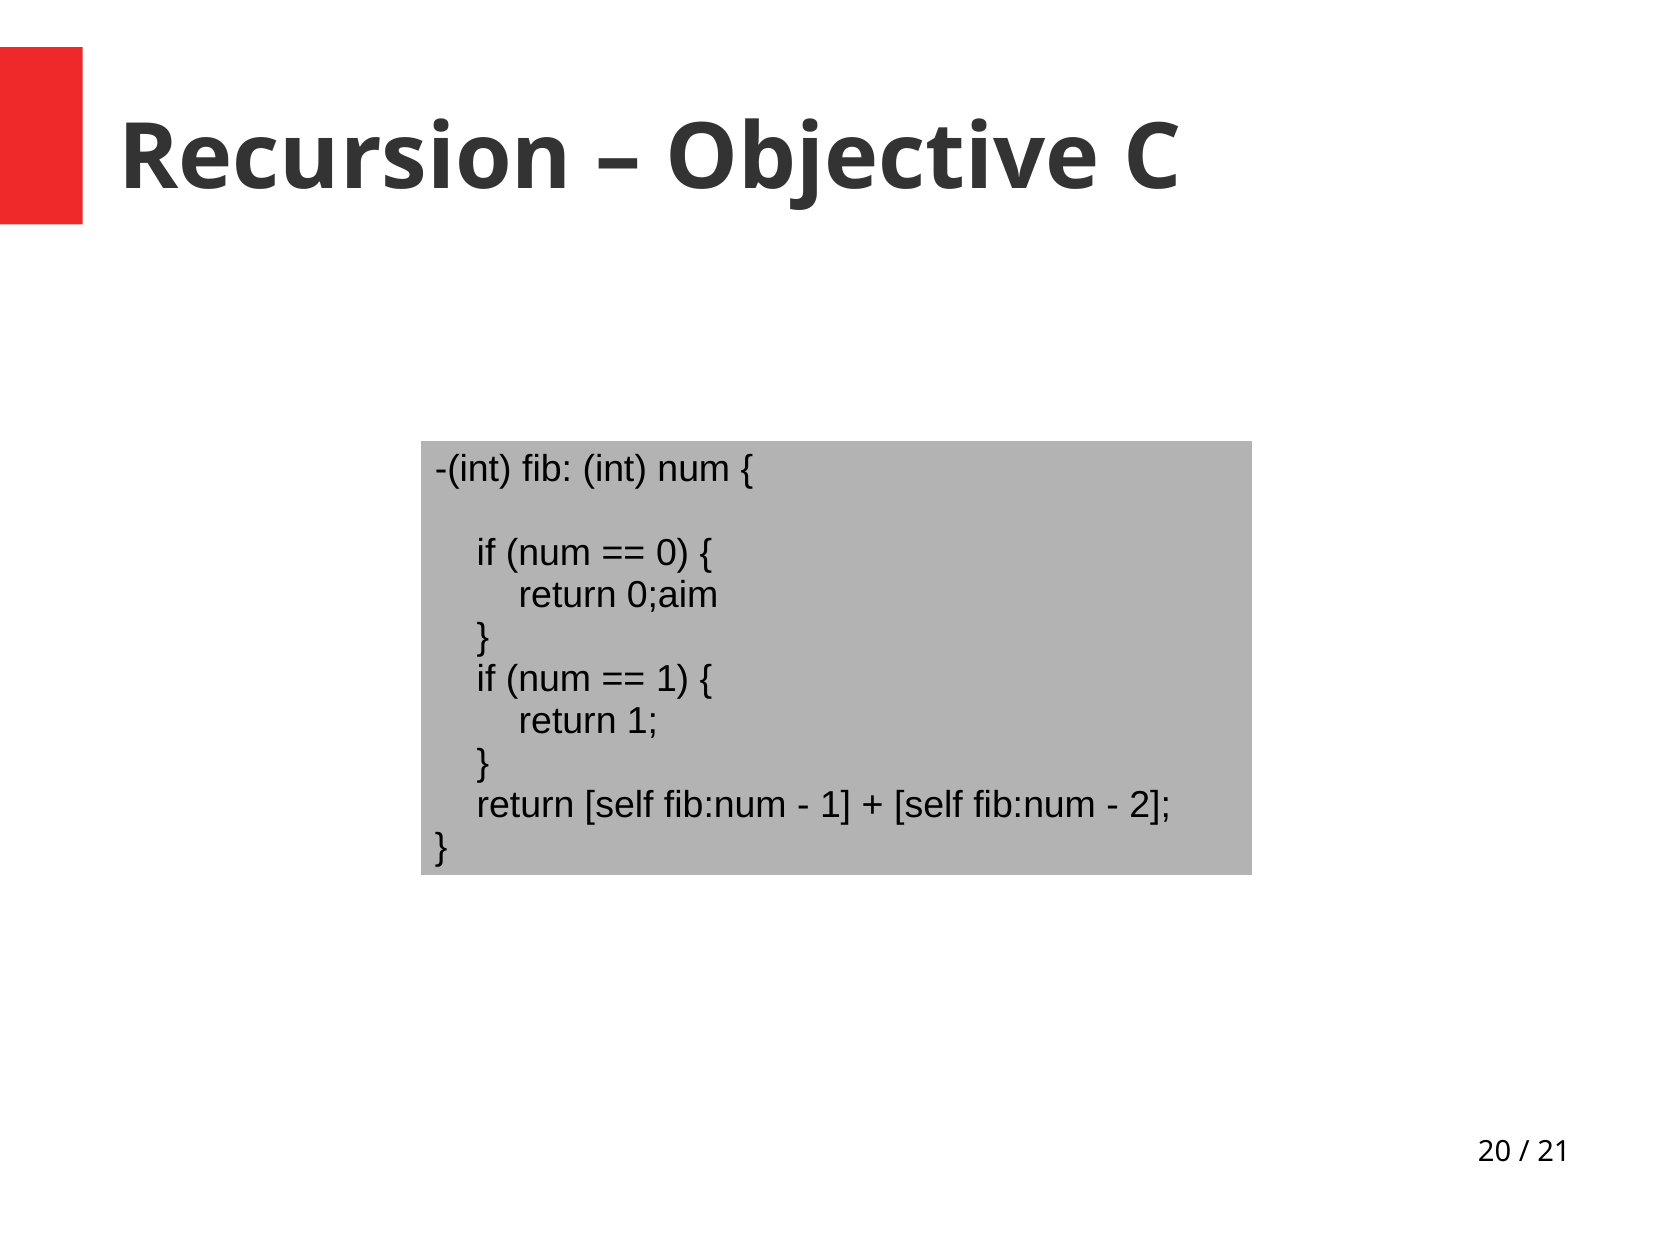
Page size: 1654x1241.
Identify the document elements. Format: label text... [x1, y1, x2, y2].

title Recursion – Objective C [118, 49, 1571, 257]
table_header -(int) fib: (int) num { if (num == 0) { return 0;aim } if (num == 1) { return 1; } return [self fib:num - 1] + [self fib:num - 2]; } [421, 441, 1252, 875]
